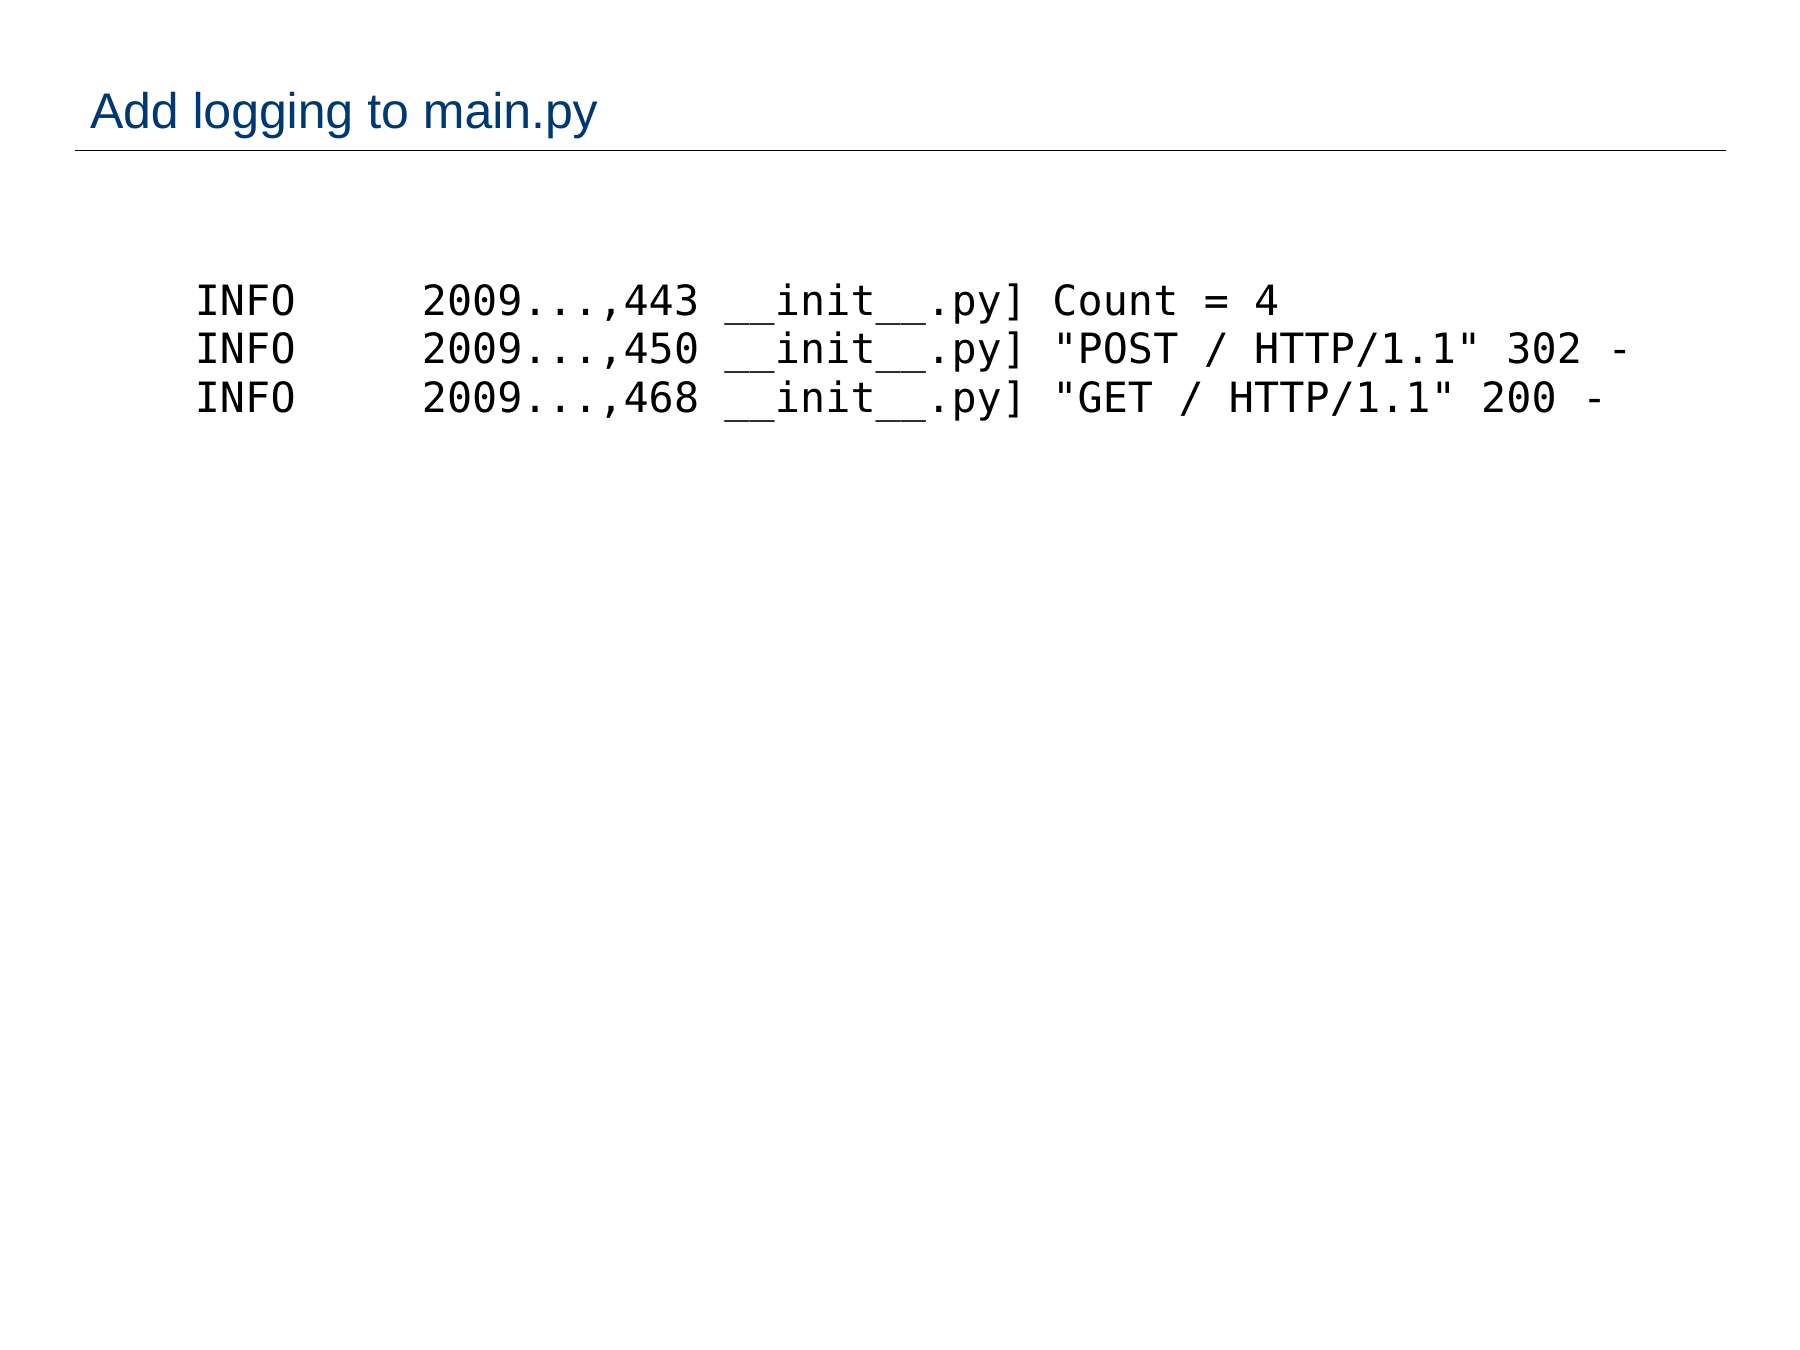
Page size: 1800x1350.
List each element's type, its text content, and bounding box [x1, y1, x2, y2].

text_box INFO 2009...,443 __init__.py] Count = 4 INFO 2009...,450 __init__.py] "POST / HTTP/1.1" 302 - INFO 2009...,468 __init__.py] "GET / HTTP/1.1" 200 - [179, 269, 1800, 1236]
title Add logging to main.py [90, 38, 1711, 147]
